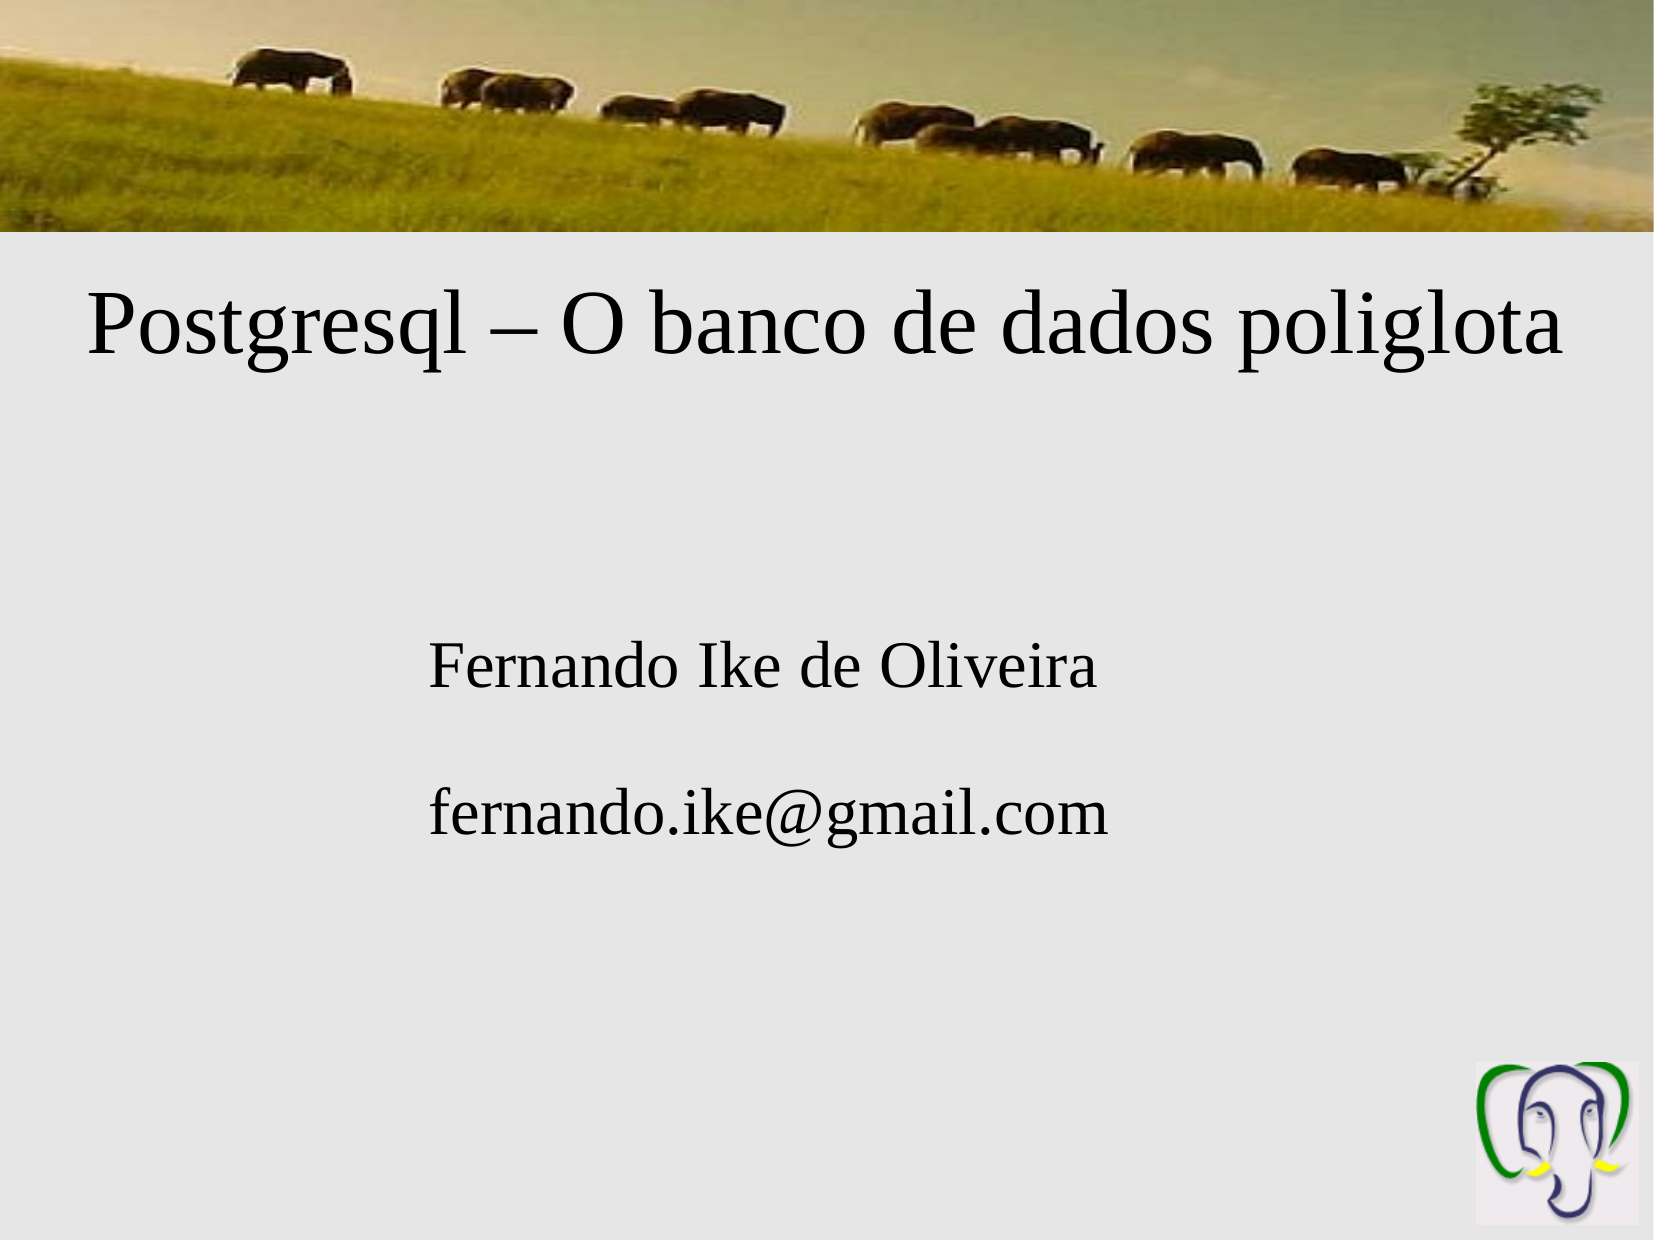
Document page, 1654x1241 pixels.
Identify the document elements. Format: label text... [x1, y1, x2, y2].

text_box Fernando Ike de Oliveira fernando.ike@gmail.com [413, 620, 1241, 1024]
picture [1476, 1062, 1639, 1225]
text_box [147, 430, 1477, 1004]
picture [0, 0, 1654, 232]
title Postgresql – O banco de dados poliglota [29, 210, 1625, 430]
